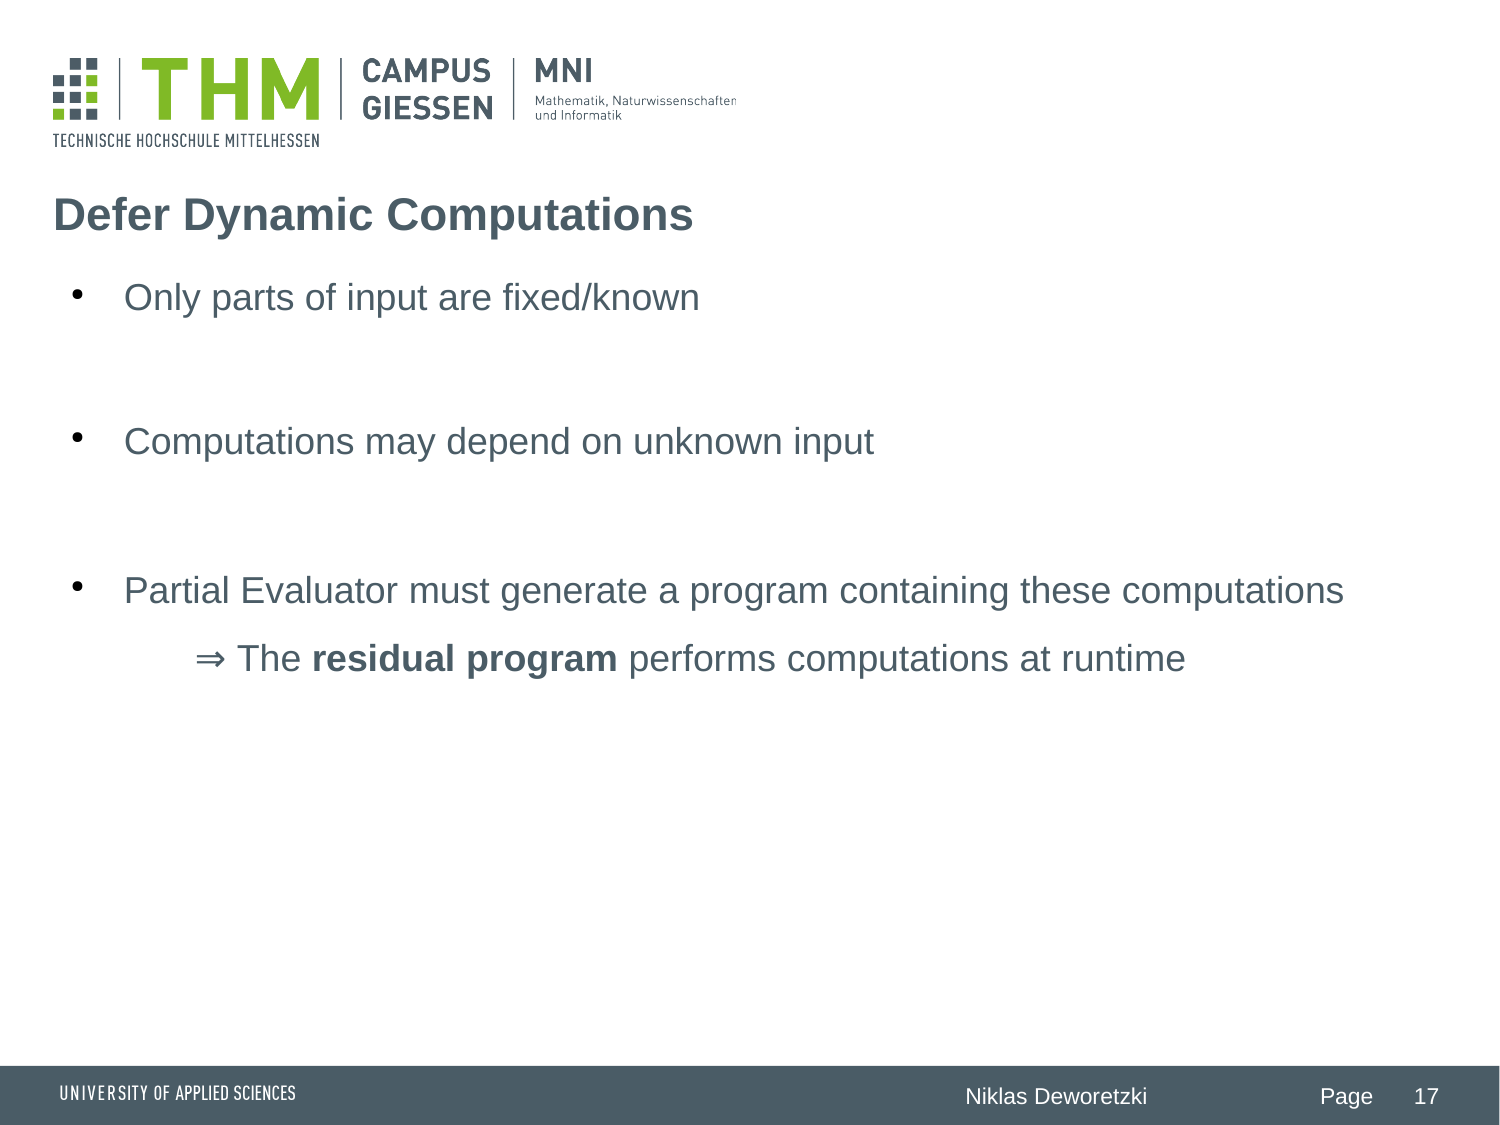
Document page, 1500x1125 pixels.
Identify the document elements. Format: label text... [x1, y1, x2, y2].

title Defer Dynamic Computations [53, 177, 1435, 265]
picture [53, 58, 736, 147]
slide_number <number> [1376, 1073, 1455, 1118]
picture [59, 1082, 296, 1104]
list Only parts of input are fixed/known Computations may depend on unknown input Partial Evaluator must generate a program containing these computations ⇒ The residual program performs computations at runtime [53, 265, 1436, 1024]
